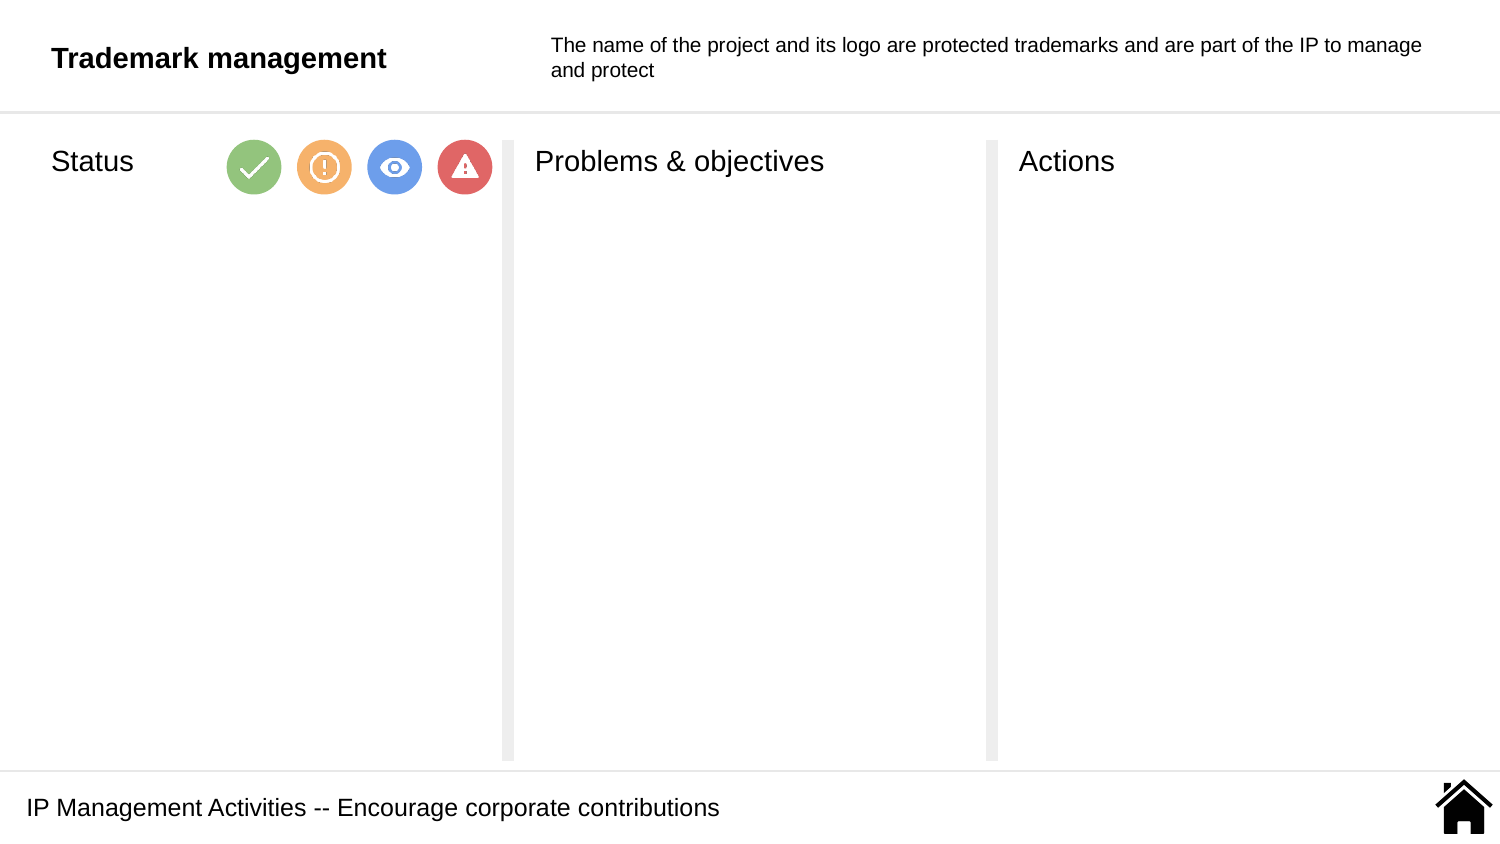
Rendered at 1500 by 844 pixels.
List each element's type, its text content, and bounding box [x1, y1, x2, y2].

picture [449, 149, 481, 182]
text_box [236, 188, 272, 195]
text_box [296, 139, 352, 195]
list Status [39, 131, 493, 769]
text_box [367, 139, 423, 195]
list The name of the project and its logo are protected trademarks and are part of the IP to manage and protect [539, 15, 1461, 98]
text_box [275, 149, 282, 185]
picture [233, 146, 275, 188]
picture [306, 148, 343, 186]
list Problems & objectives [523, 131, 977, 769]
picture [1435, 779, 1493, 834]
list IP Management Activities -- Encourage corporate contributions [15, 769, 1430, 844]
text_box [236, 139, 272, 146]
text_box [226, 149, 233, 185]
picture [378, 152, 411, 184]
list Actions [1007, 131, 1461, 770]
text_box [437, 139, 493, 195]
title Trademark management [39, 15, 524, 98]
